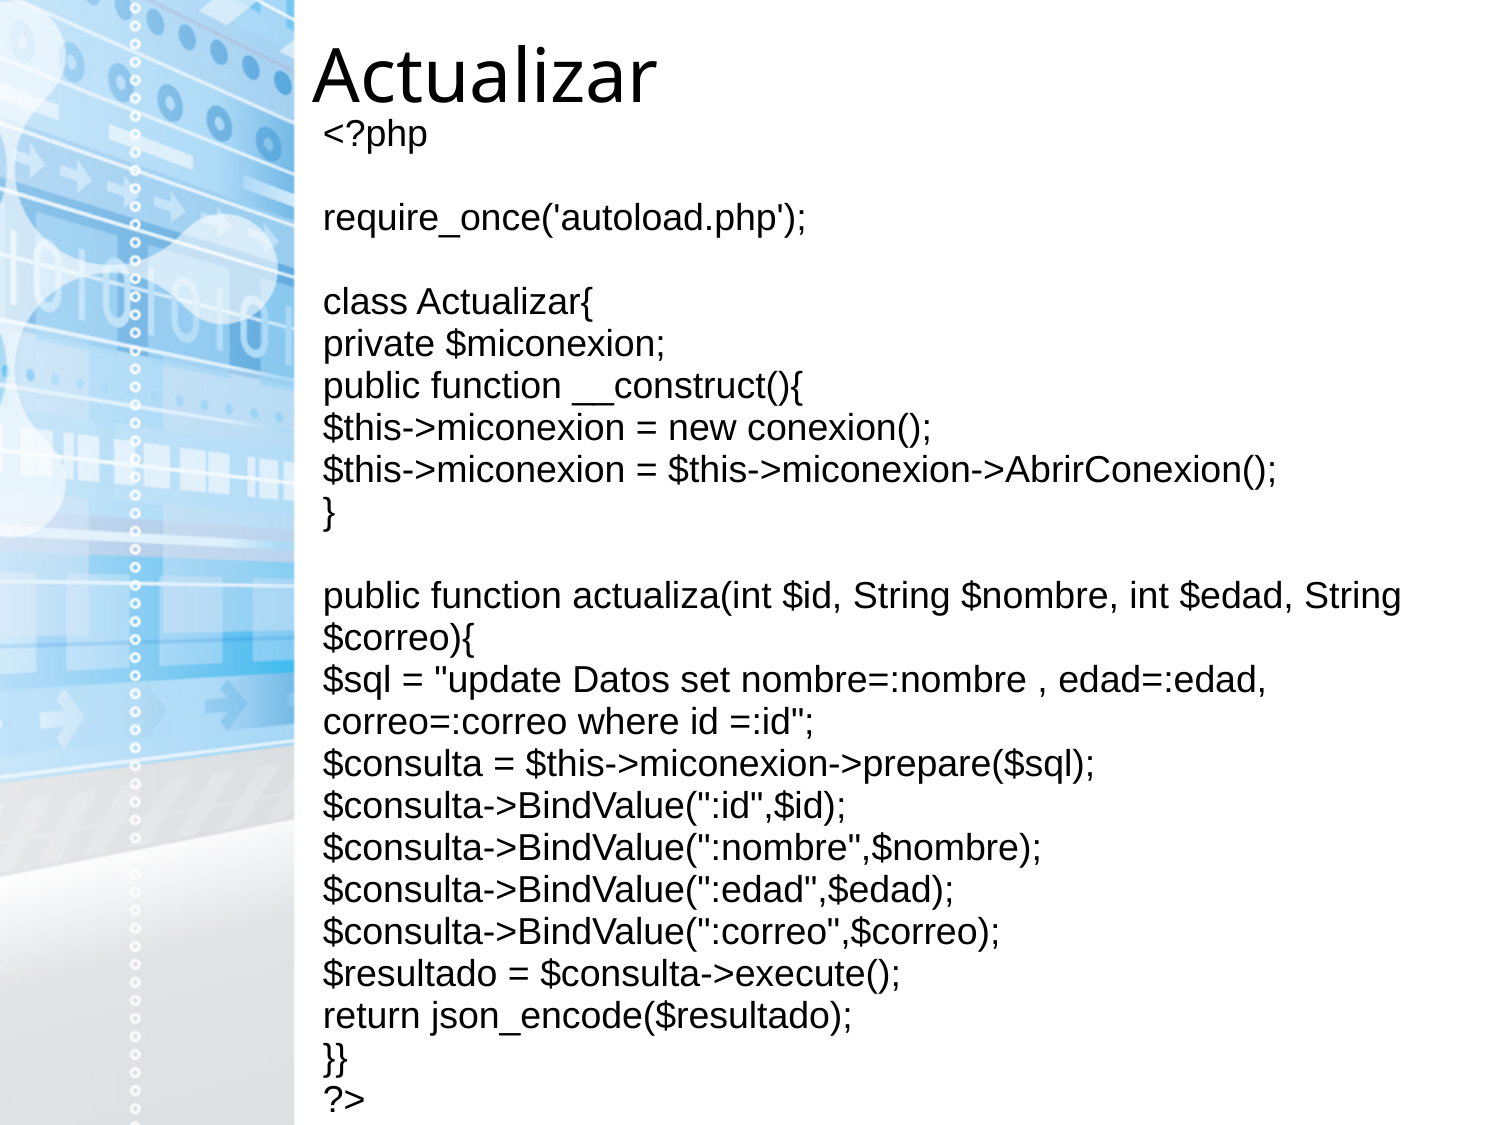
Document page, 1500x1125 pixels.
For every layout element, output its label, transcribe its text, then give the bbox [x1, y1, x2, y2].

picture [0, 0, 1500, 1125]
text_box <?php require_once('autoload.php'); class Actualizar{ private $miconexion; public function __construct(){ $this->miconexion = new conexion(); $this->miconexion = $this->miconexion->AbrirConexion(); } public function actualiza(int $id, String $nombre, int $edad, String $correo){ $sql = "update Datos set nombre=:nombre , edad=:edad, correo=:correo where id =:id"; $consulta = $this->miconexion->prepare($sql); $consulta->BindValue(":id",$id); $consulta->BindValue(":nombre",$nombre); $consulta->BindValue(":edad",$edad); $consulta->BindValue(":correo",$correo); $resultado = $consulta->execute(); return json_encode($resultado); }} ?> [308, 105, 1477, 1125]
title Actualizar [312, 29, 827, 105]
